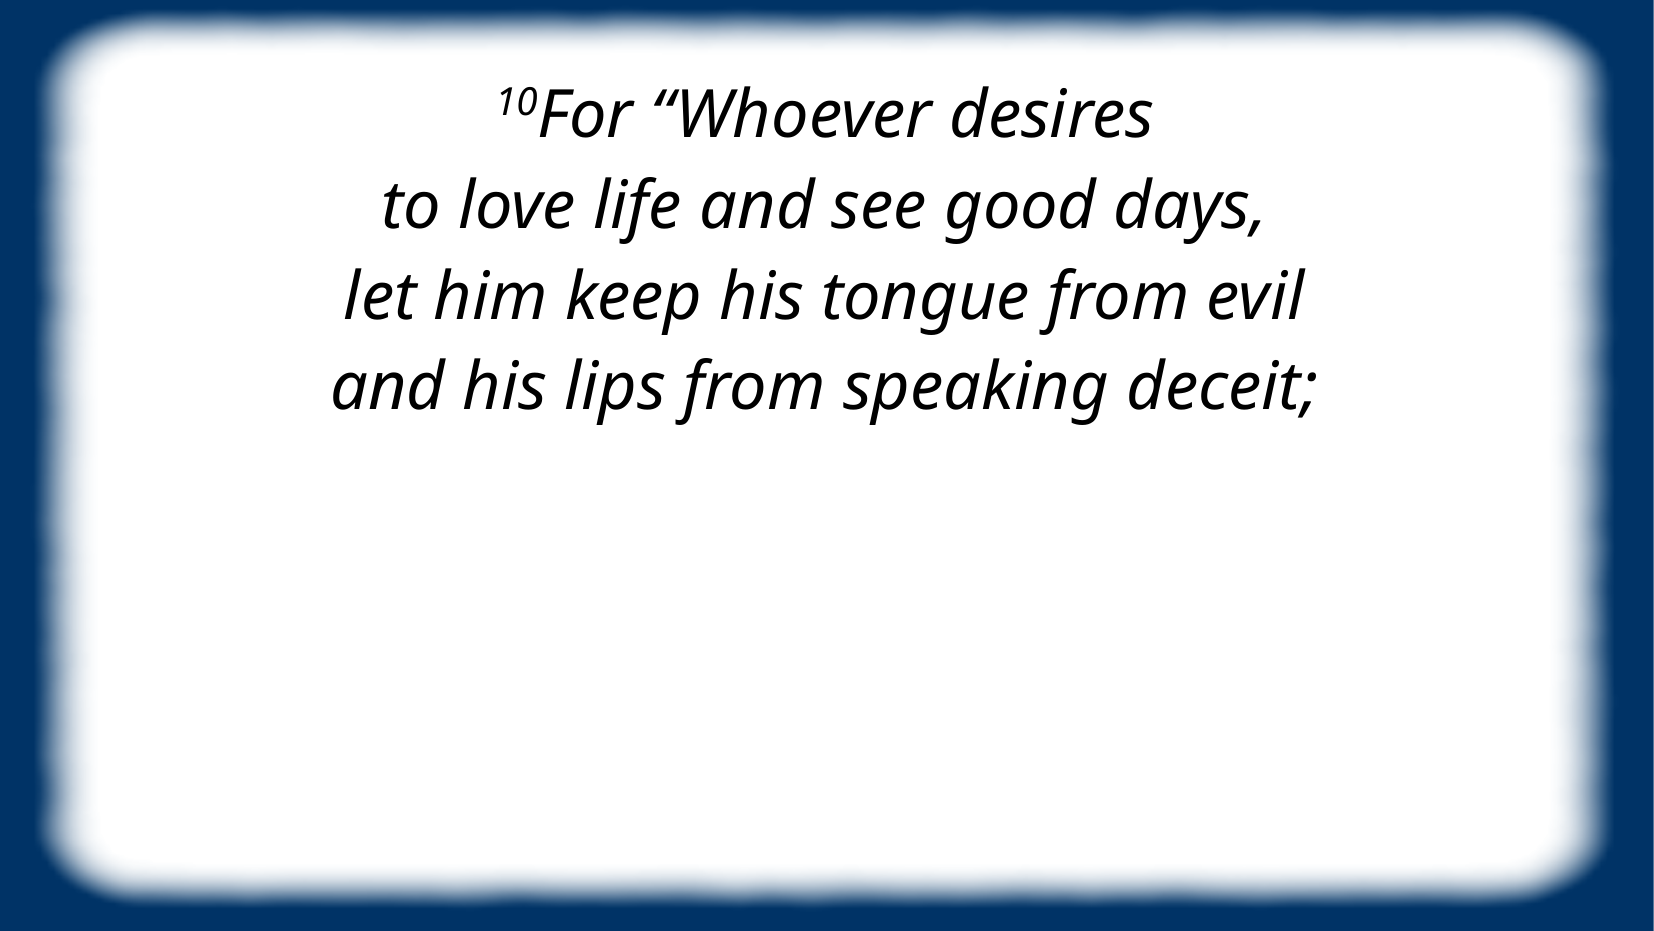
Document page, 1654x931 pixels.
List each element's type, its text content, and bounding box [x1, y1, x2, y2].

picture [0, 0, 1654, 931]
text_box 10For “Whoever desires to love life and see good days, let him keep his tongue from evil and his lips from speaking deceit; [105, 58, 1546, 496]
